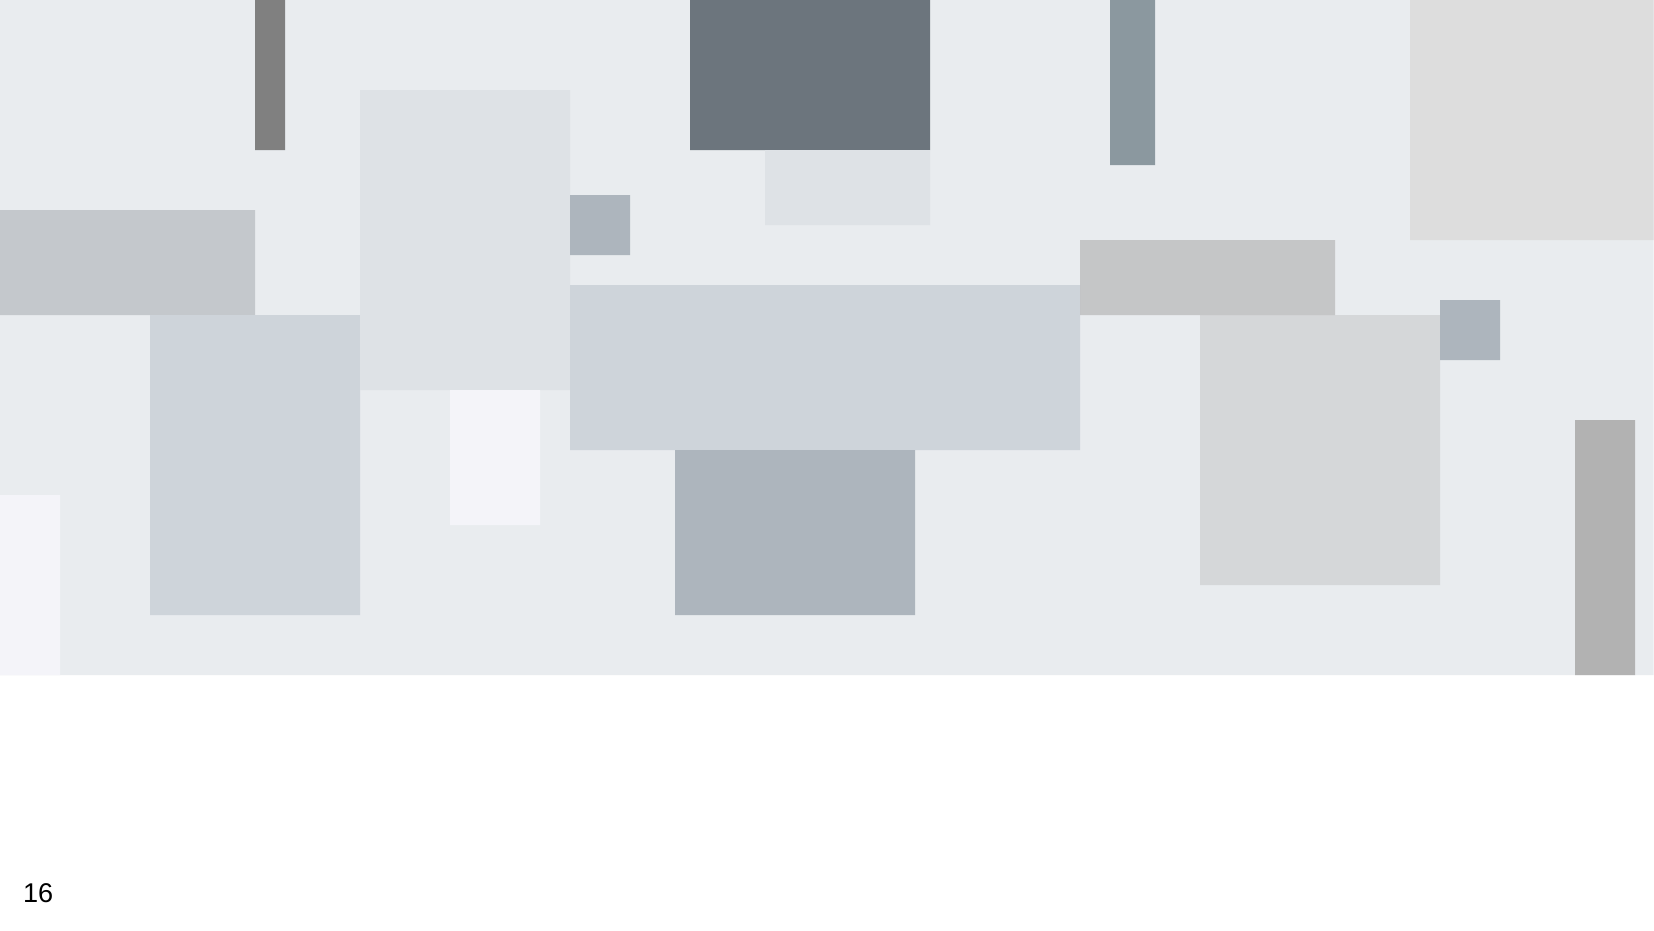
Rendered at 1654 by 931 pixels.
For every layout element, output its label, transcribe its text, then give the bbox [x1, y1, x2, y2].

text_box <number> [8, 870, 1063, 916]
